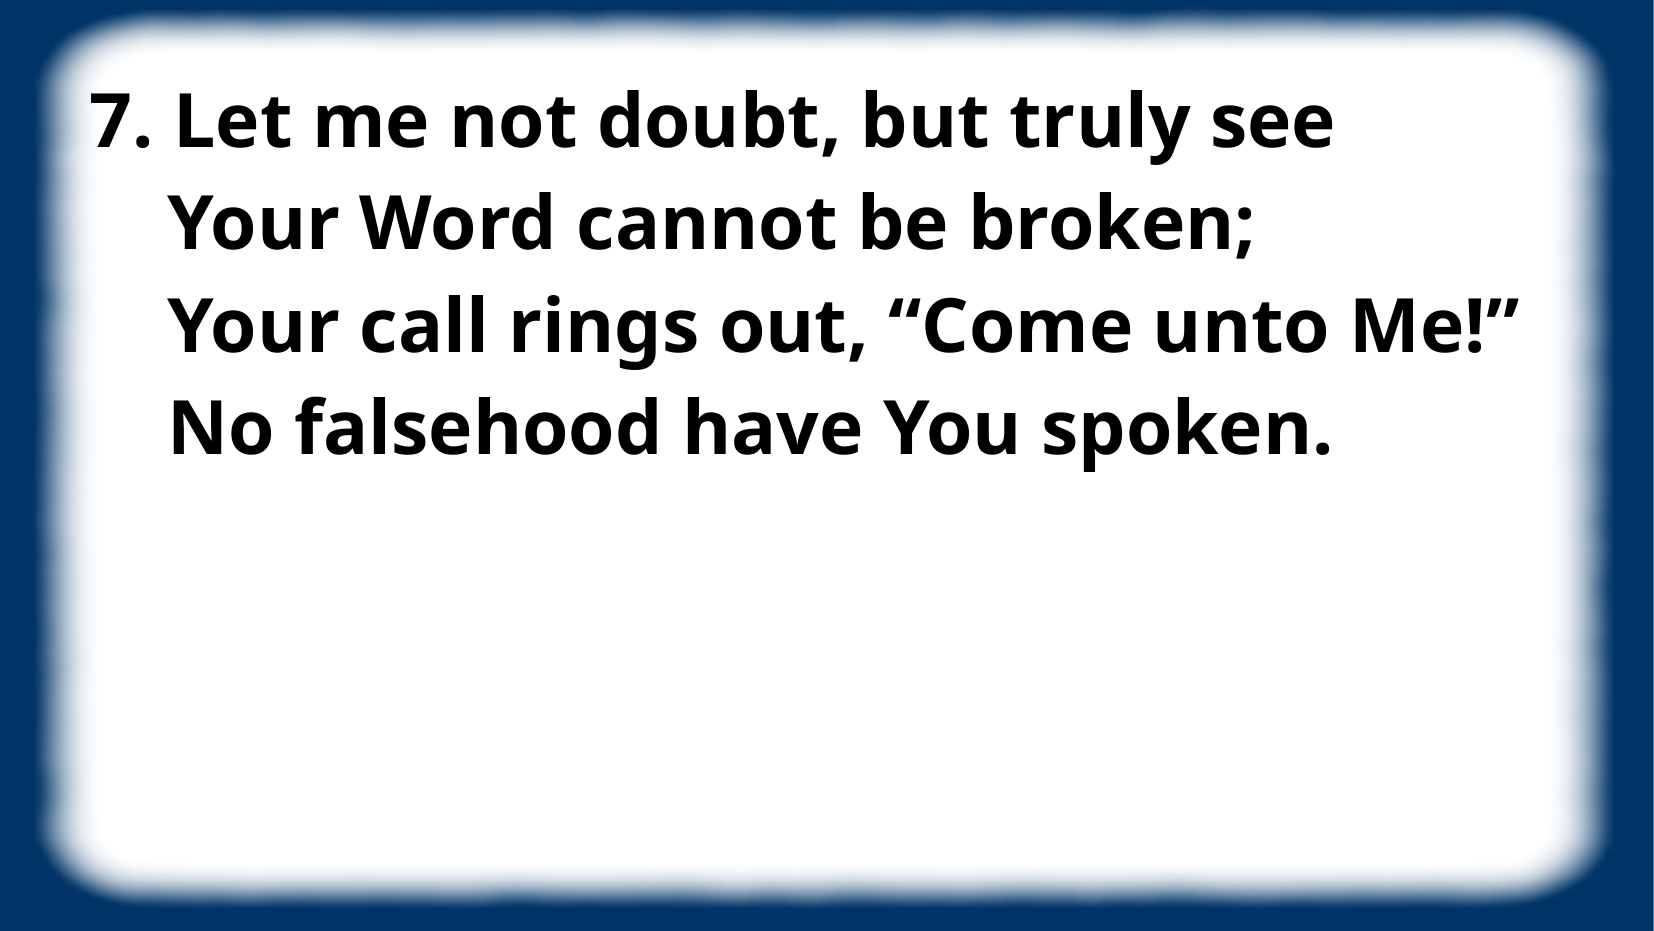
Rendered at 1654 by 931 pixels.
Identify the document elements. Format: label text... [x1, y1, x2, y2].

text_box 7. Let me not doubt, but truly see Your Word cannot be broken; Your call rings out, “Come unto Me!” No falsehood have You spoken. [75, 60, 1576, 475]
picture [0, 0, 1654, 931]
